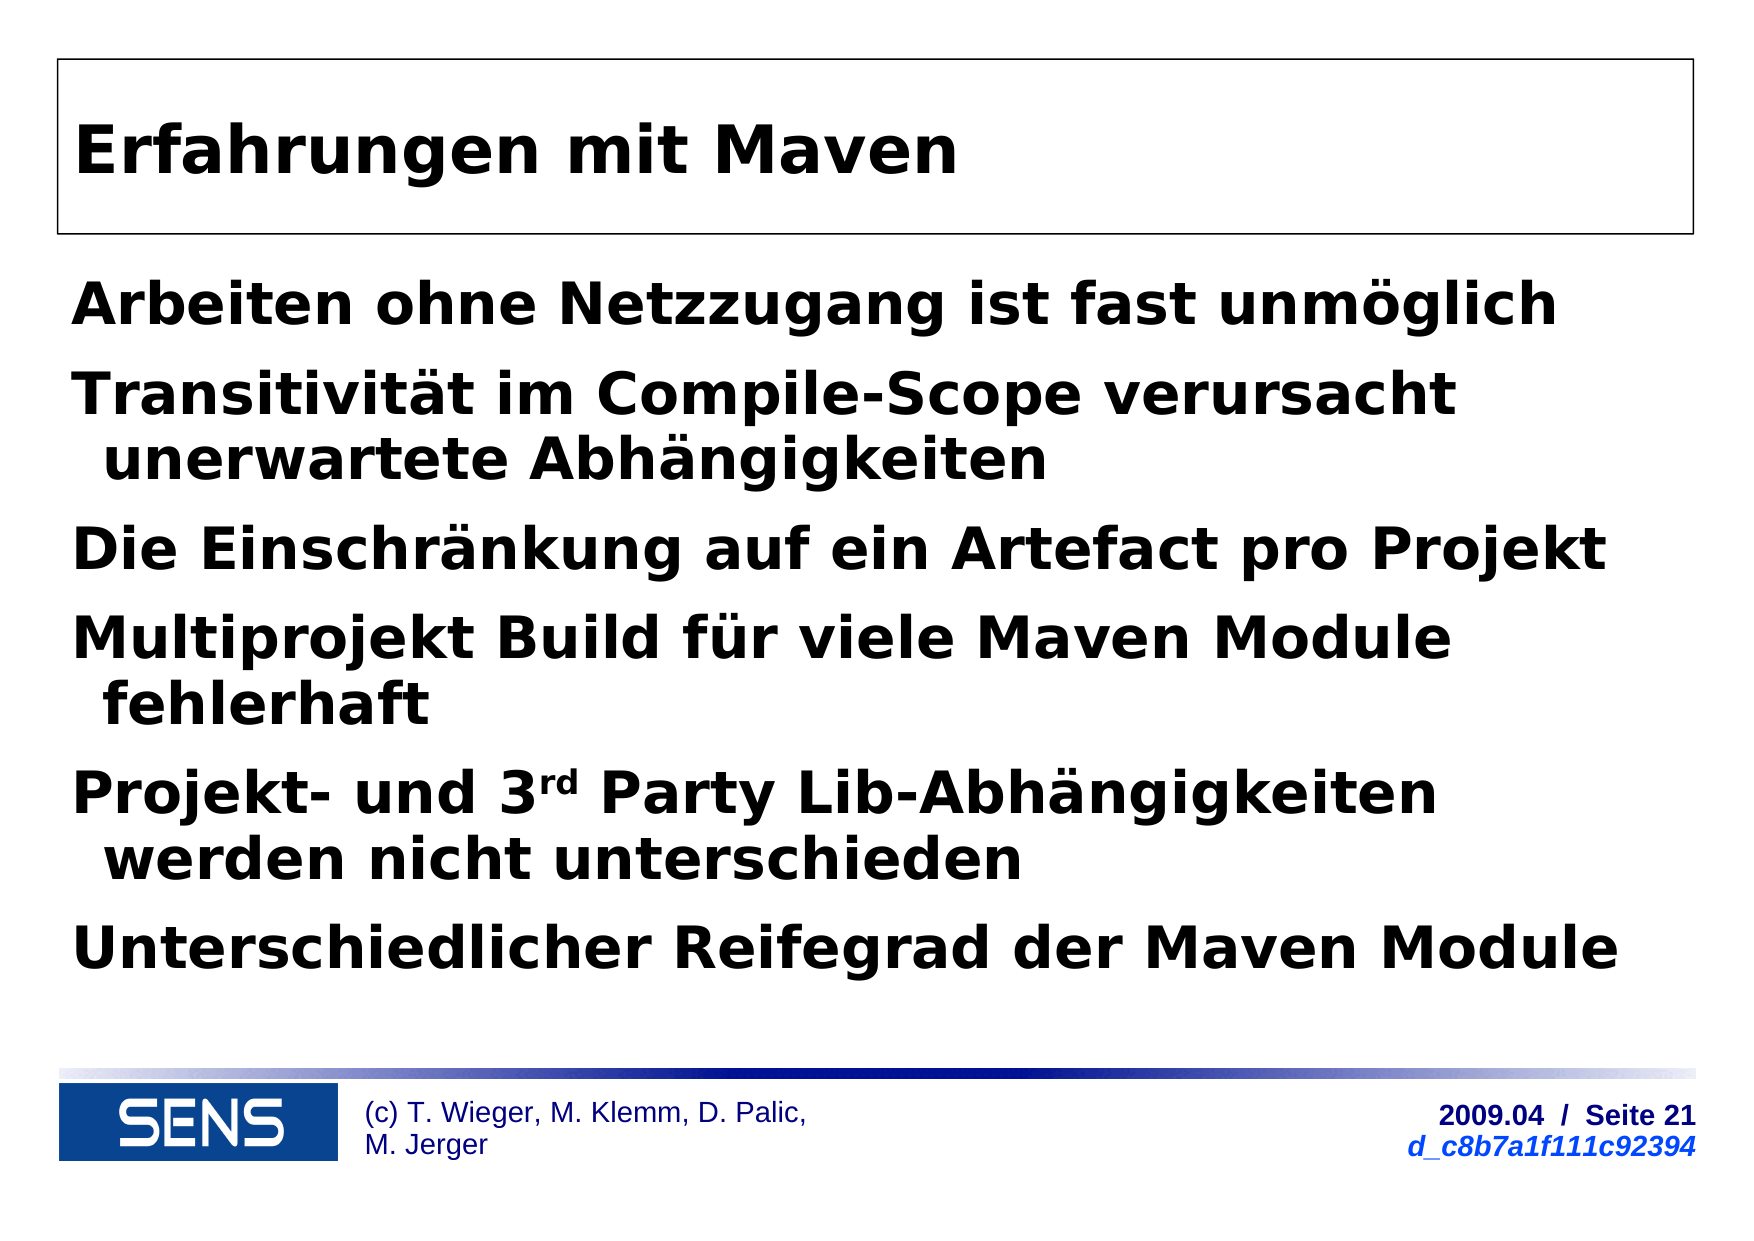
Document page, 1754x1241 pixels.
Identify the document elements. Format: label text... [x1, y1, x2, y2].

title Erfahrungen mit Maven [73, 61, 1693, 241]
picture [59, 1068, 1696, 1079]
list Arbeiten ohne Netzzugang ist fast unmöglich Transitivität im Compile-Scope verursacht unerwartete Abhängigkeiten Die Einschränkung auf ein Artefact pro Projekt Multiprojekt Build für viele Maven Module fehlerhaft Projekt- und 3rd Party Lib-Abhängigkeiten werden nicht unterschieden Unterschiedlicher Reifegrad der Maven Module [71, 272, 1693, 1038]
picture [59, 1083, 338, 1161]
